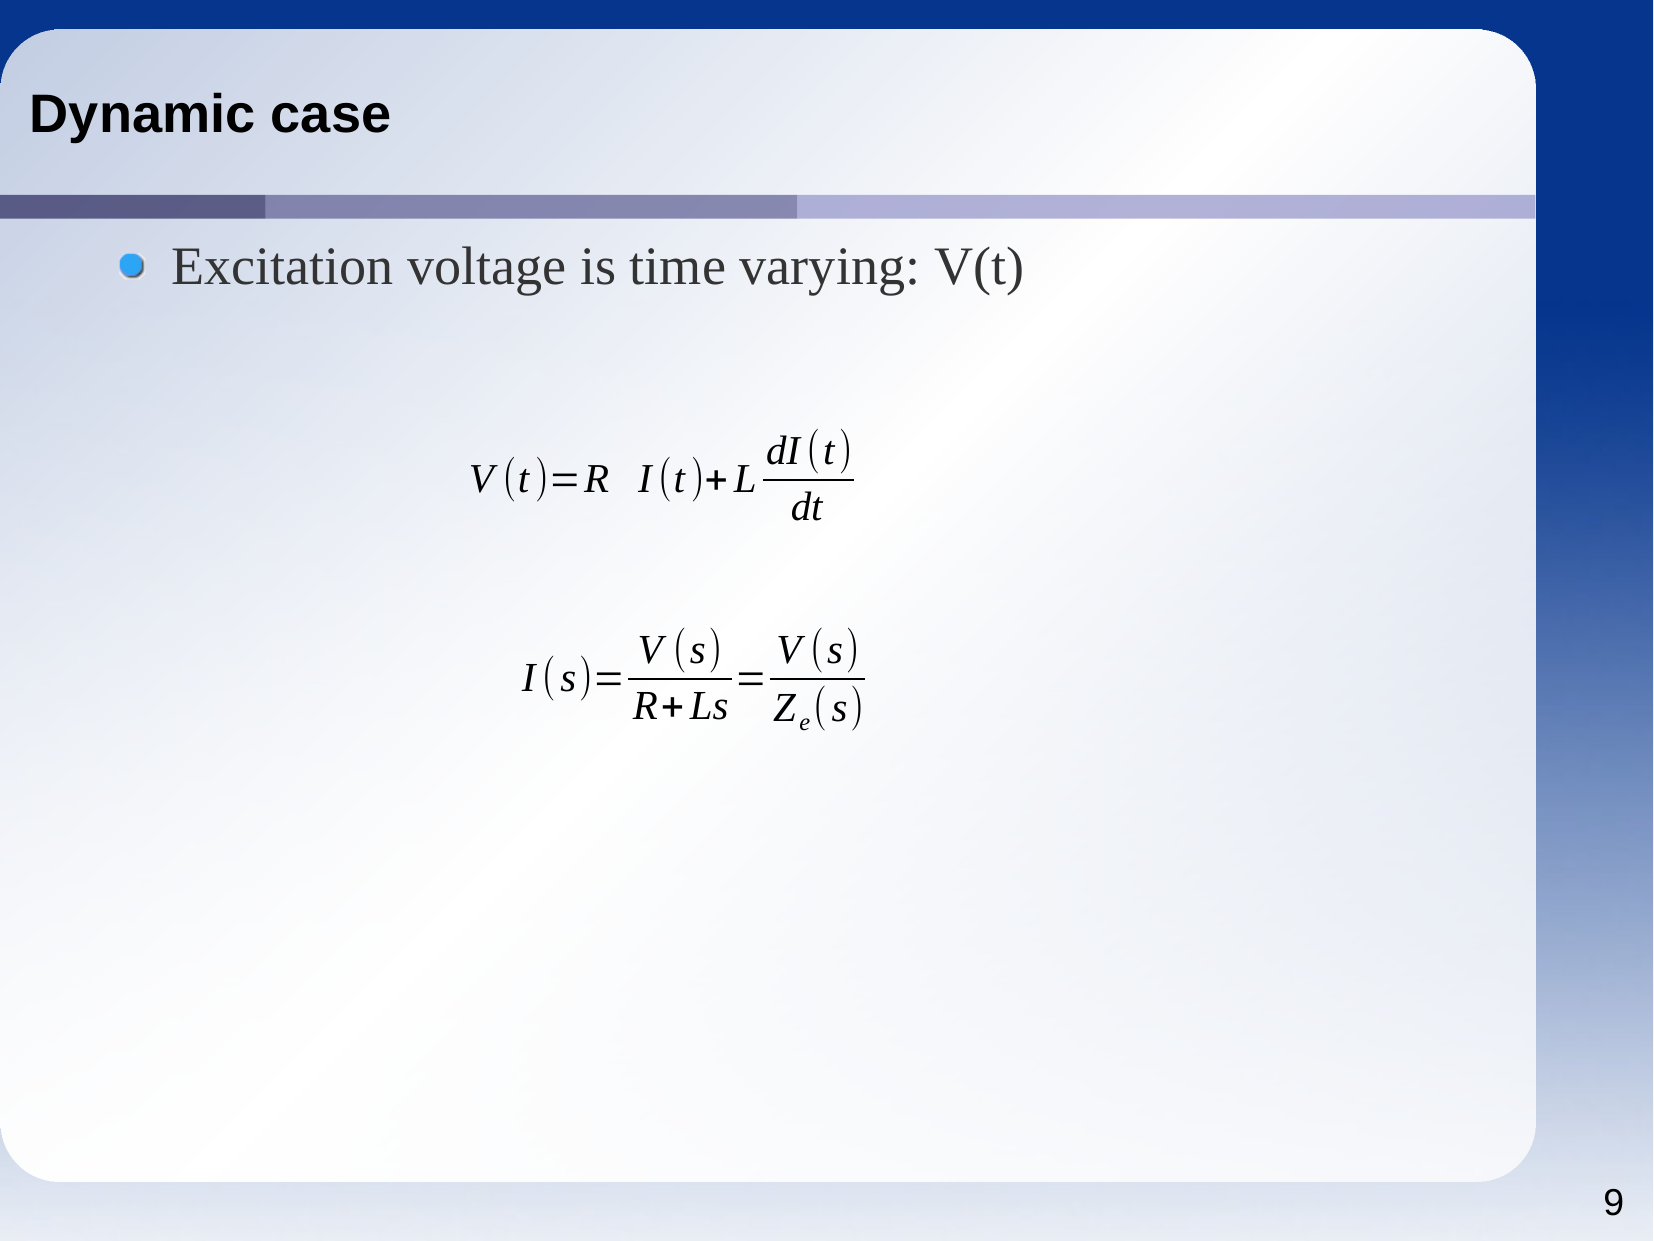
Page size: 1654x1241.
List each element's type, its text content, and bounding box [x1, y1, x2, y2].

chart [462, 427, 862, 529]
picture [0, 0, 1654, 1241]
chart [514, 626, 873, 736]
list Excitation voltage is time varying: V(t) [29, 236, 1213, 395]
title Dynamic case [29, 49, 1506, 178]
